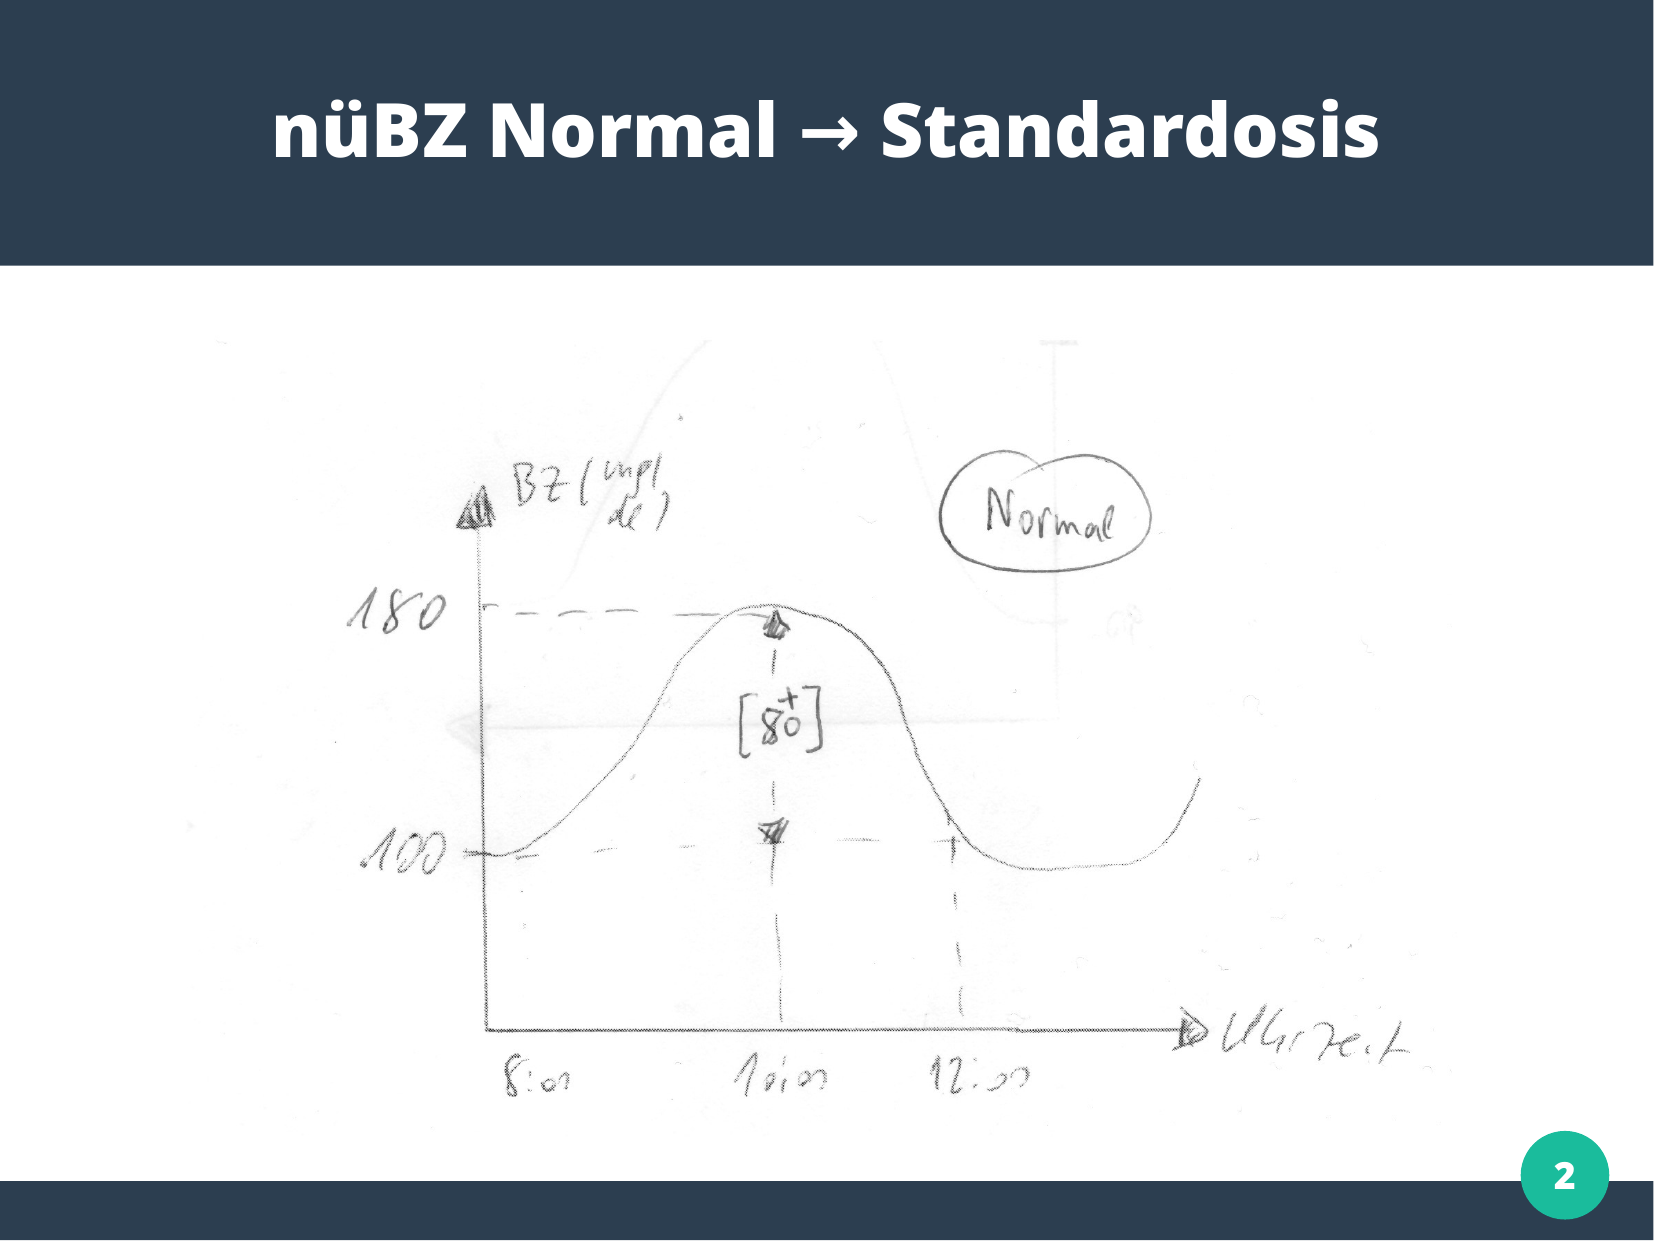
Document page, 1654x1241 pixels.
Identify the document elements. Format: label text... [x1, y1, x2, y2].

picture [170, 324, 1483, 1152]
title nüBZ Normal → Standardosis [59, 49, 1595, 207]
